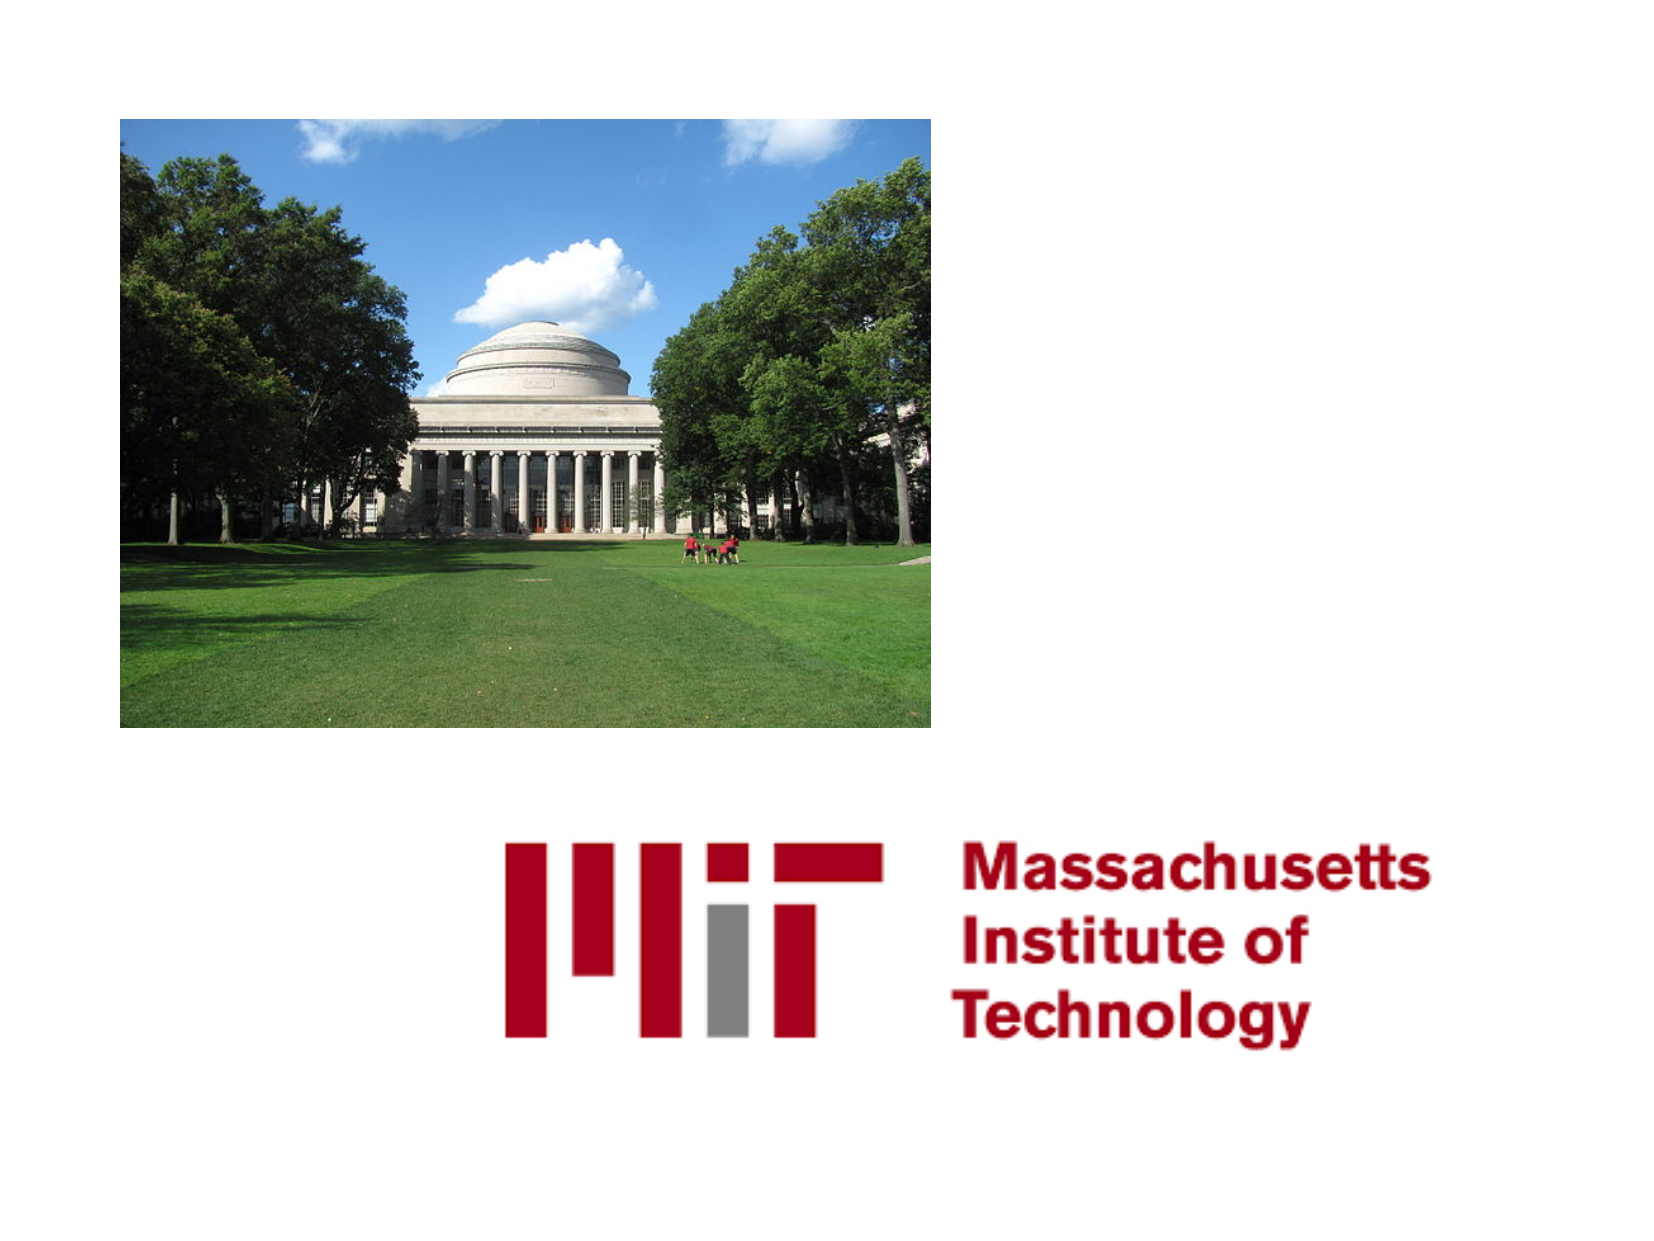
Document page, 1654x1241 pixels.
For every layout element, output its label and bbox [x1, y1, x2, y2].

picture [120, 119, 931, 728]
picture [450, 793, 1486, 1111]
